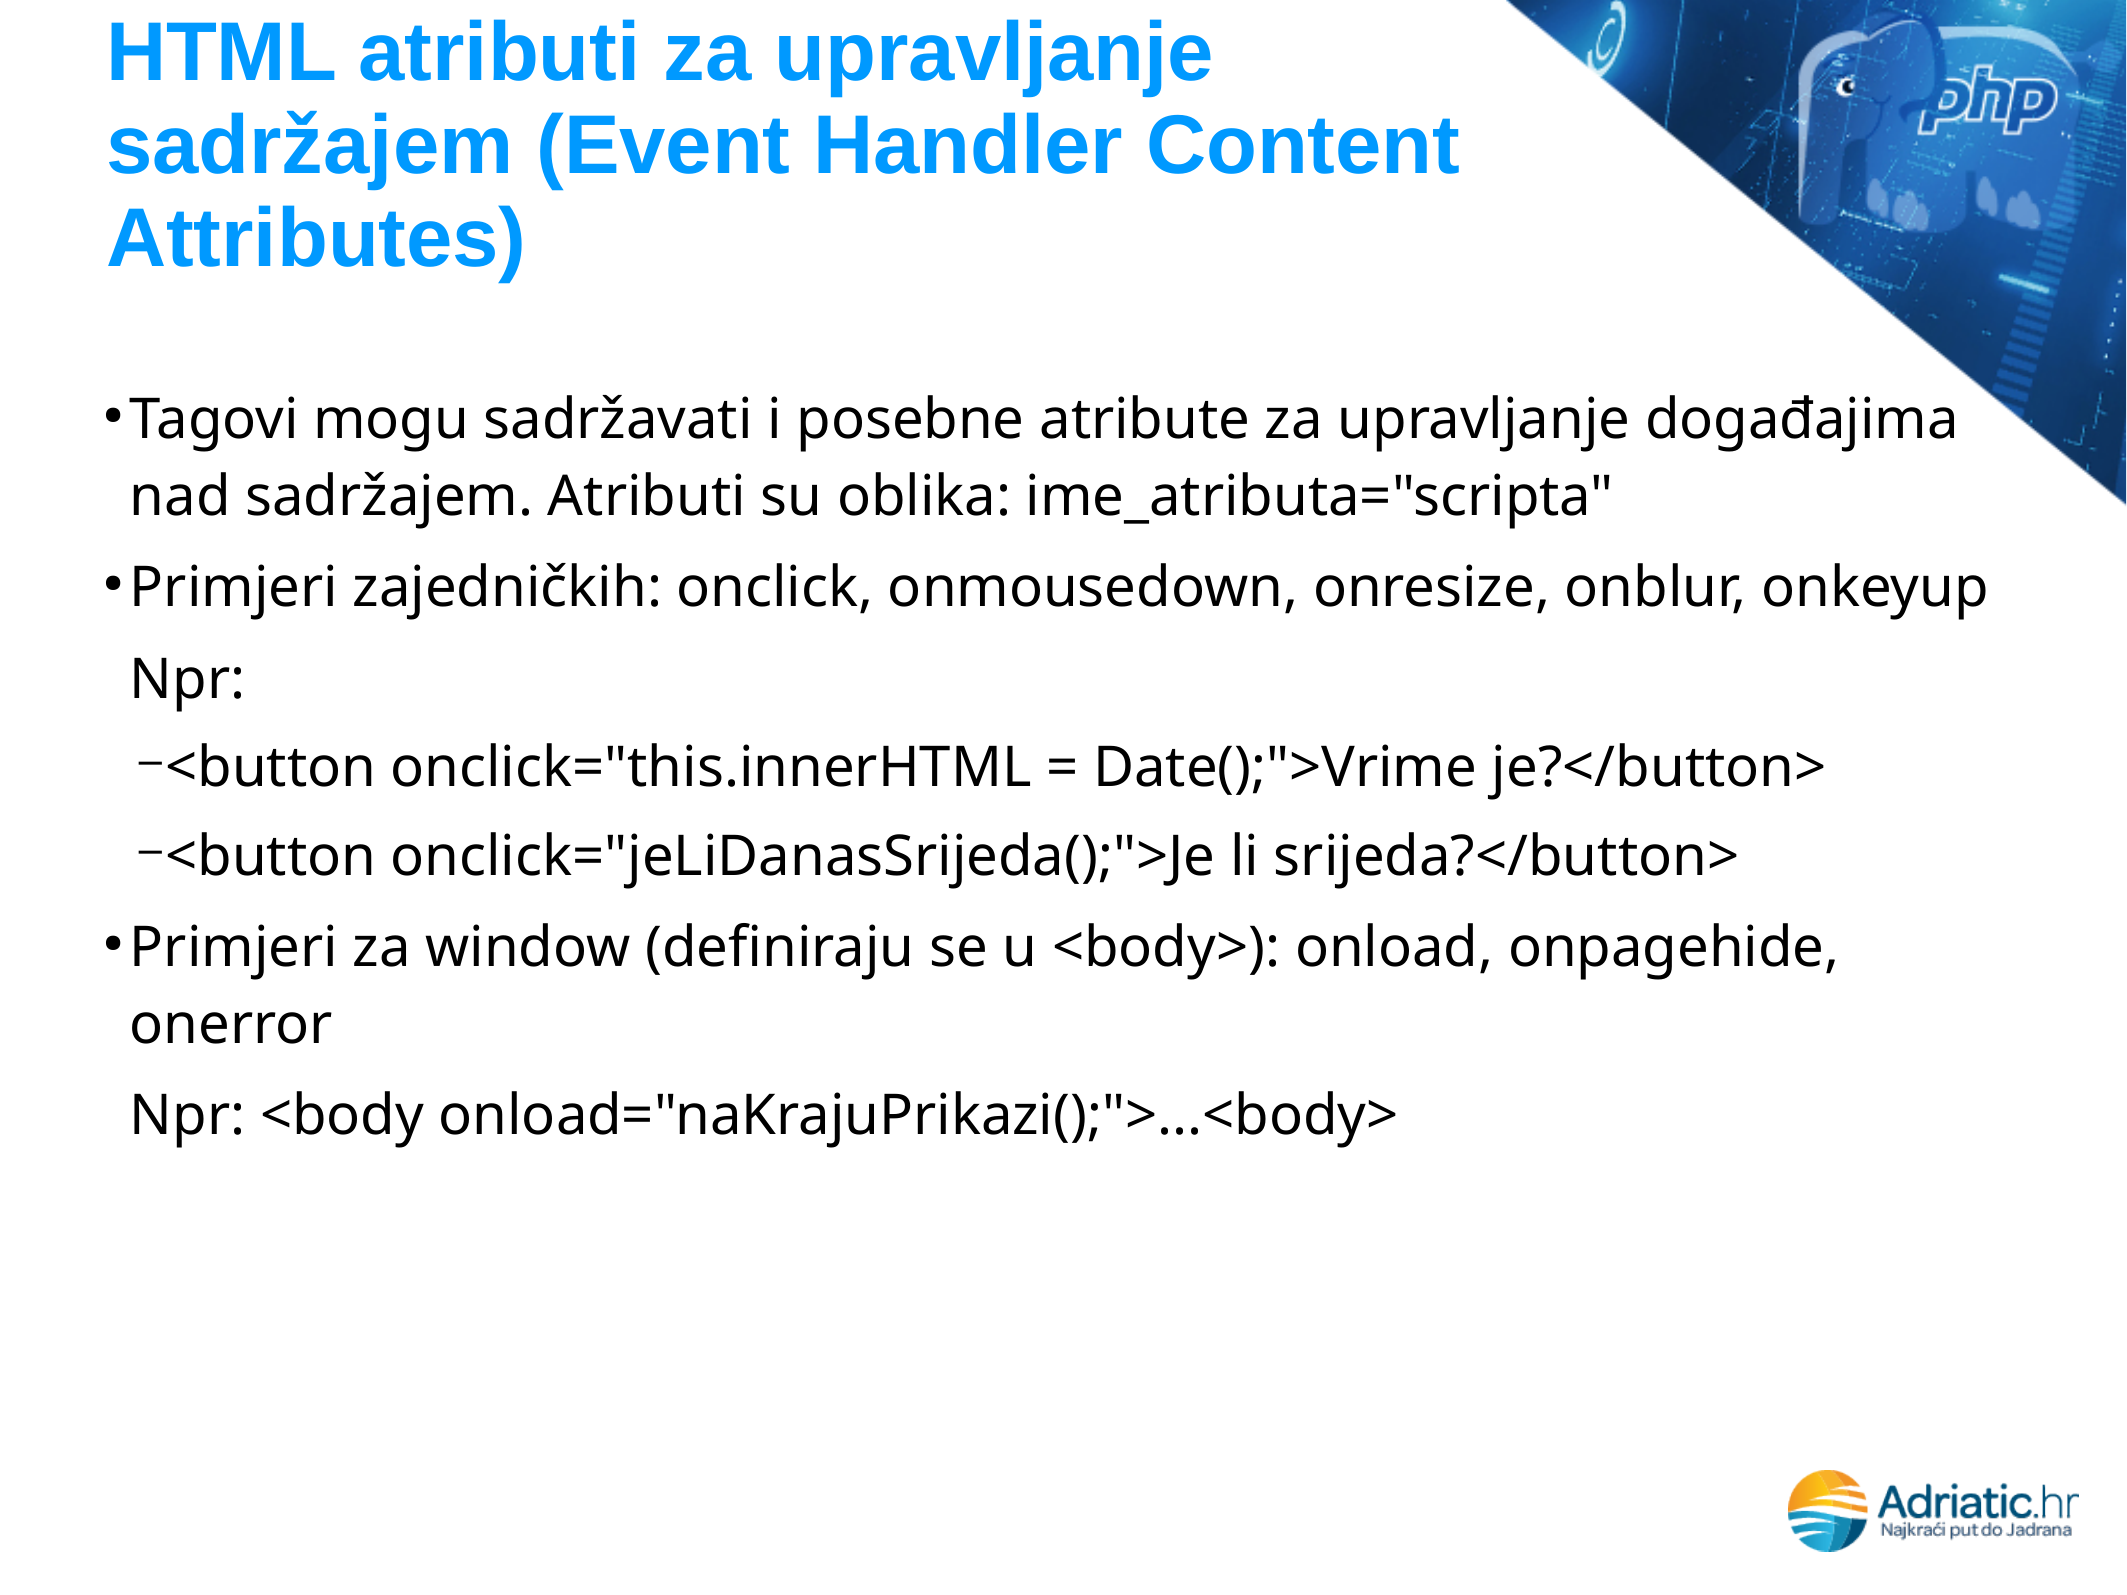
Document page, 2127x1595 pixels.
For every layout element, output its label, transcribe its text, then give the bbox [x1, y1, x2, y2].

list Tagovi mogu sadržavati i posebne atribute za upravljanje događajima nad sadržajem. Atributi su oblika: ime_atributa="scripta" Primjeri zajedničkih: onclick, onmousedown, onresize, onblur, onkeyup Npr: <button onclick="this.innerHTML = Date();">Vrime je?</button> <button onclick="jeLiDanasSrijeda();">Je li srijeda?</button> Primjeri za window (definiraju se u <body>): onload, onpagehide, onerror Npr: <body onload="naKrajuPrikazi();">...<body> [94, 377, 2008, 1536]
title HTML atributi za upravljanje sadržajem (Event Handler Content Attributes) [106, 4, 1630, 285]
picture [1505, 0, 2127, 625]
picture [1788, 1470, 2079, 1552]
